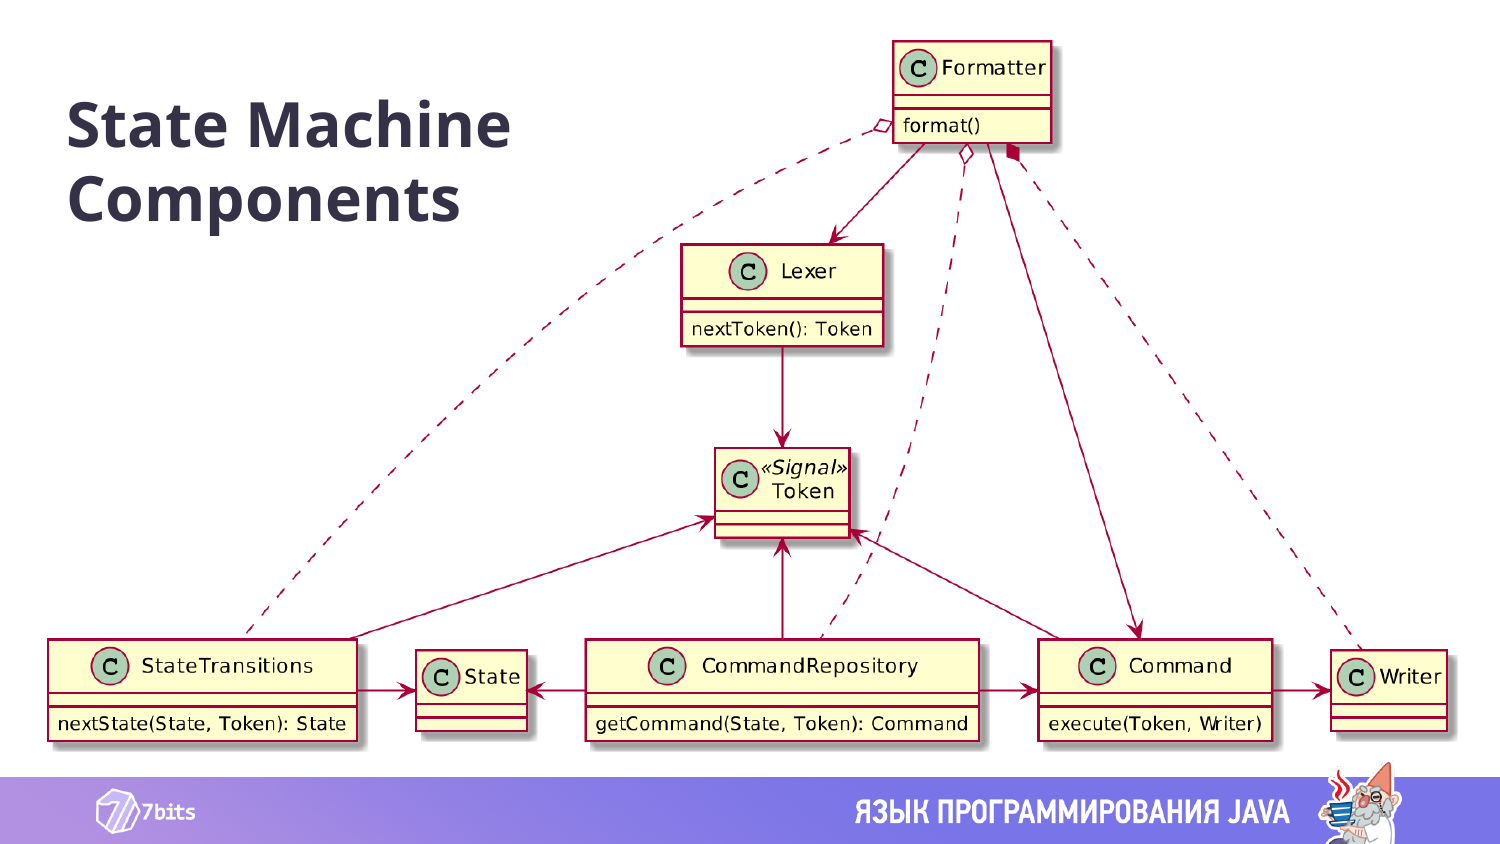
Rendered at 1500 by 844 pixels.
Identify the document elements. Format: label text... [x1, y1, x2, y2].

picture [0, 27, 1500, 844]
title State Machine Components [51, 69, 608, 271]
